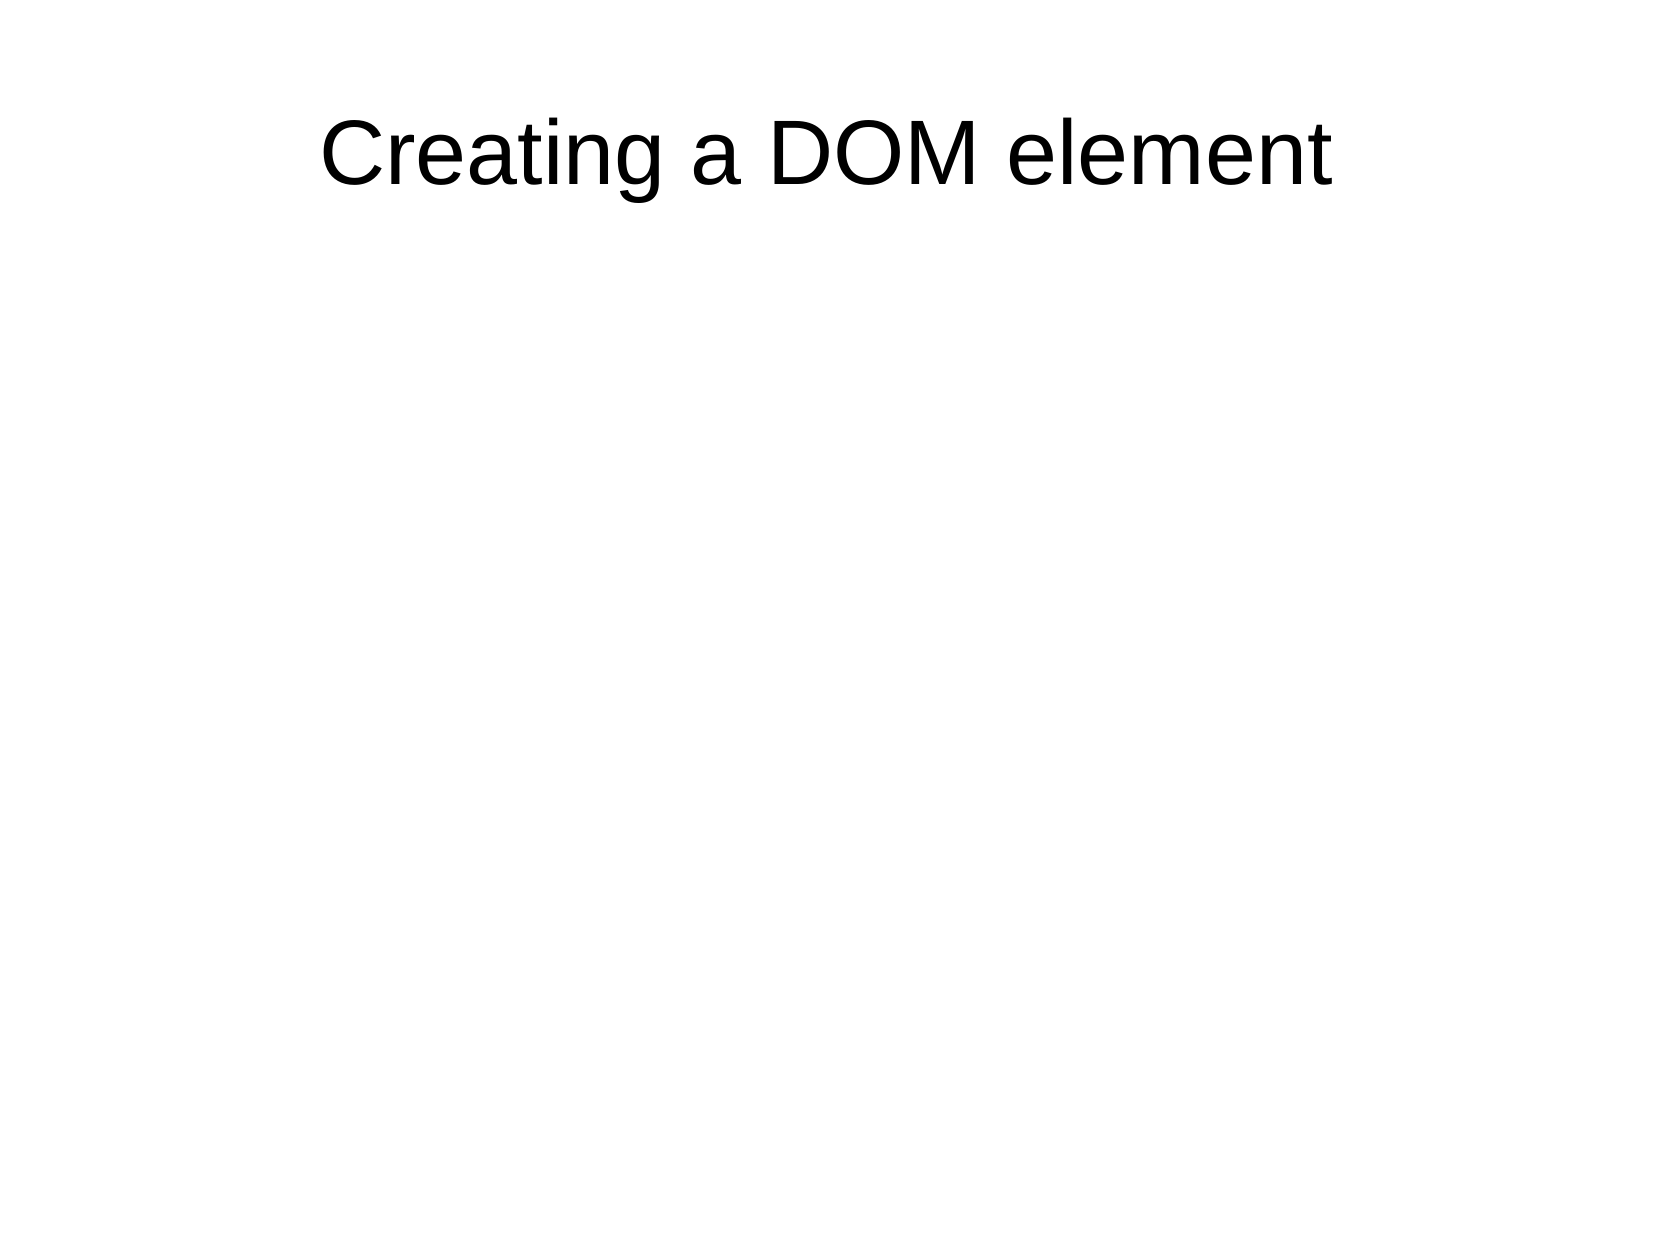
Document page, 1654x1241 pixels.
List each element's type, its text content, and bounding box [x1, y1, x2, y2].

title Creating a DOM element [82, 49, 1571, 257]
